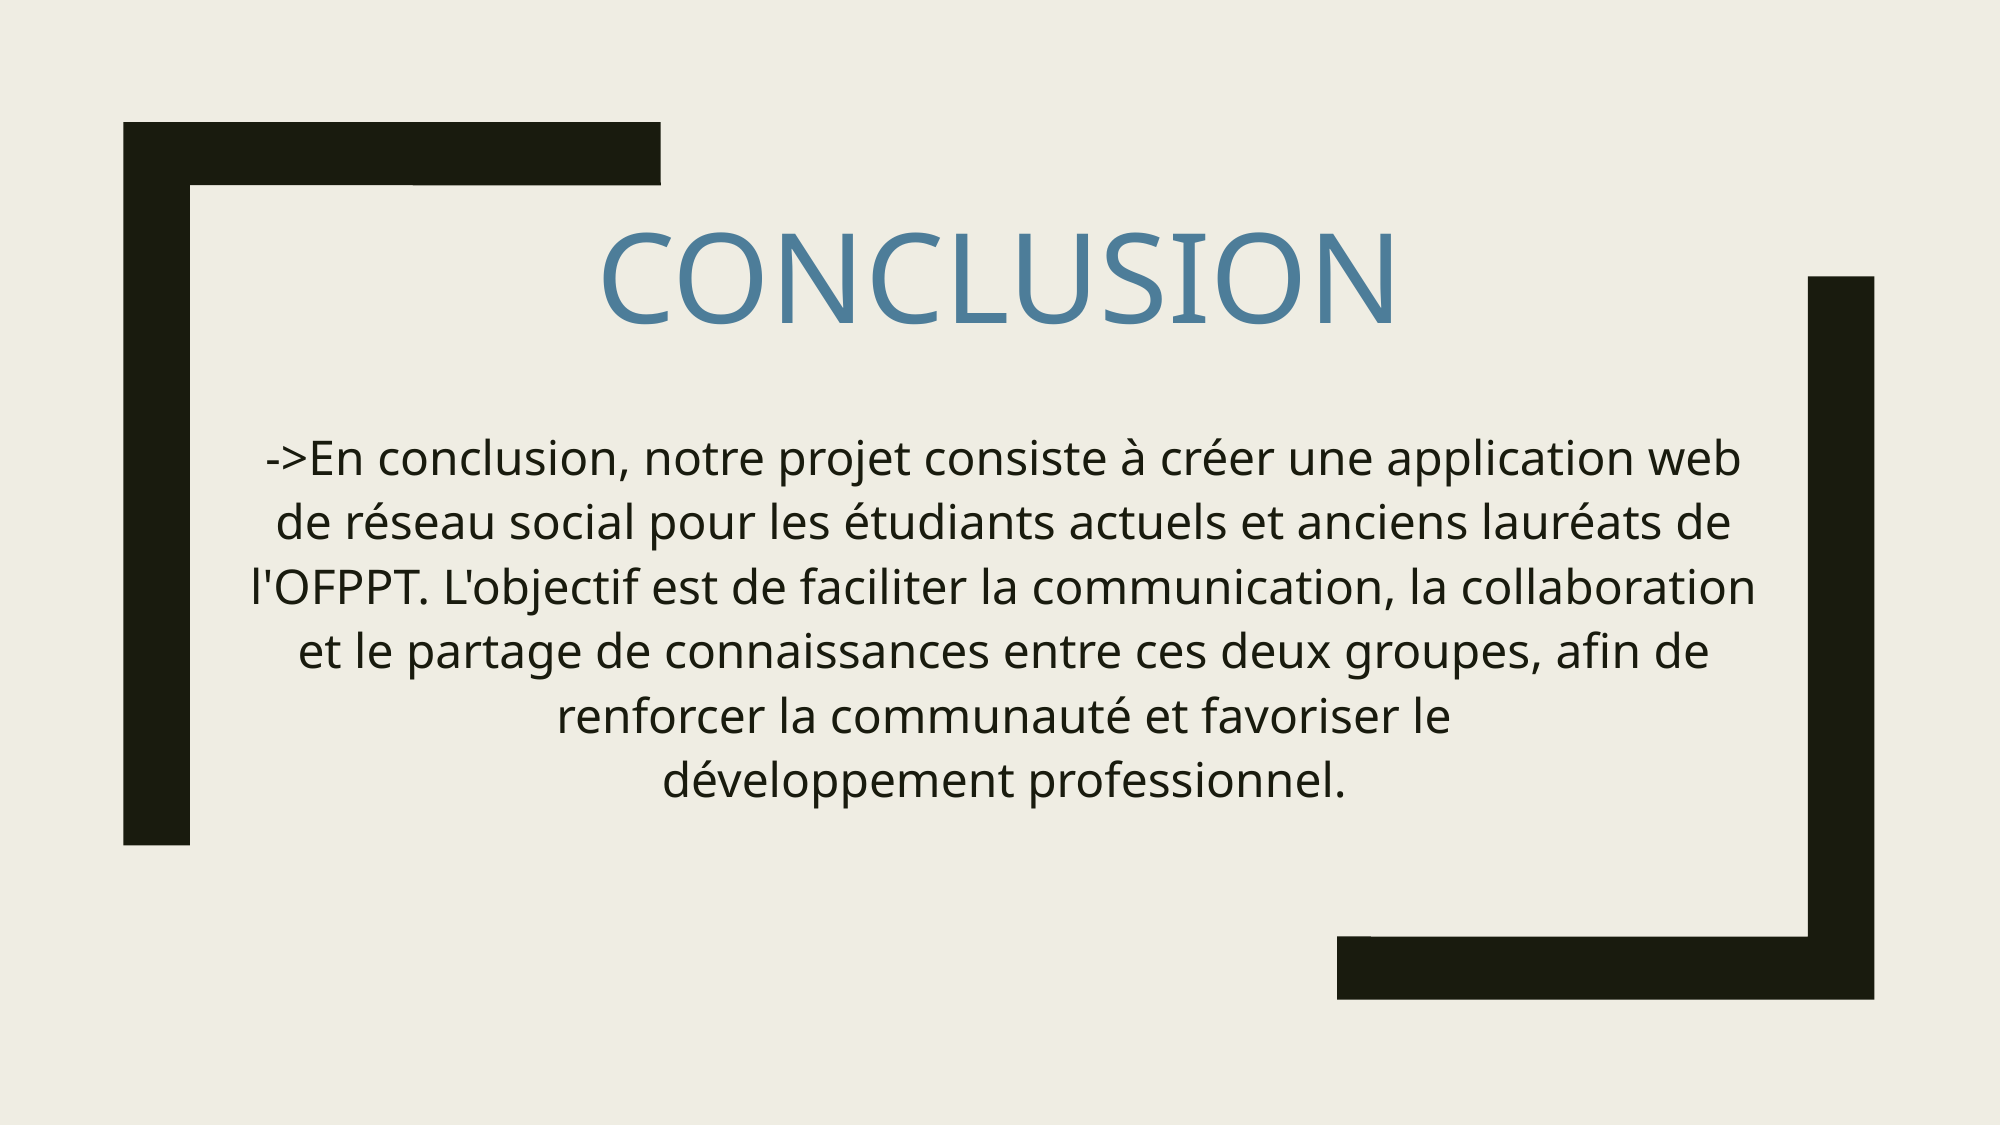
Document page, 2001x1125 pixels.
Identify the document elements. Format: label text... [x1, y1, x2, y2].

title Conclusion [314, 177, 1686, 358]
subtitle ->En conclusion, notre projet consiste à créer une application web de réseau social pour les étudiants actuels et anciens lauréats de l'OFPPT. L'objectif est de faciliter la communication, la collaboration et le partage de connaissances entre ces deux groupes, afin de renforcer la communauté et favoriser le développement professionnel. [218, 413, 1792, 929]
